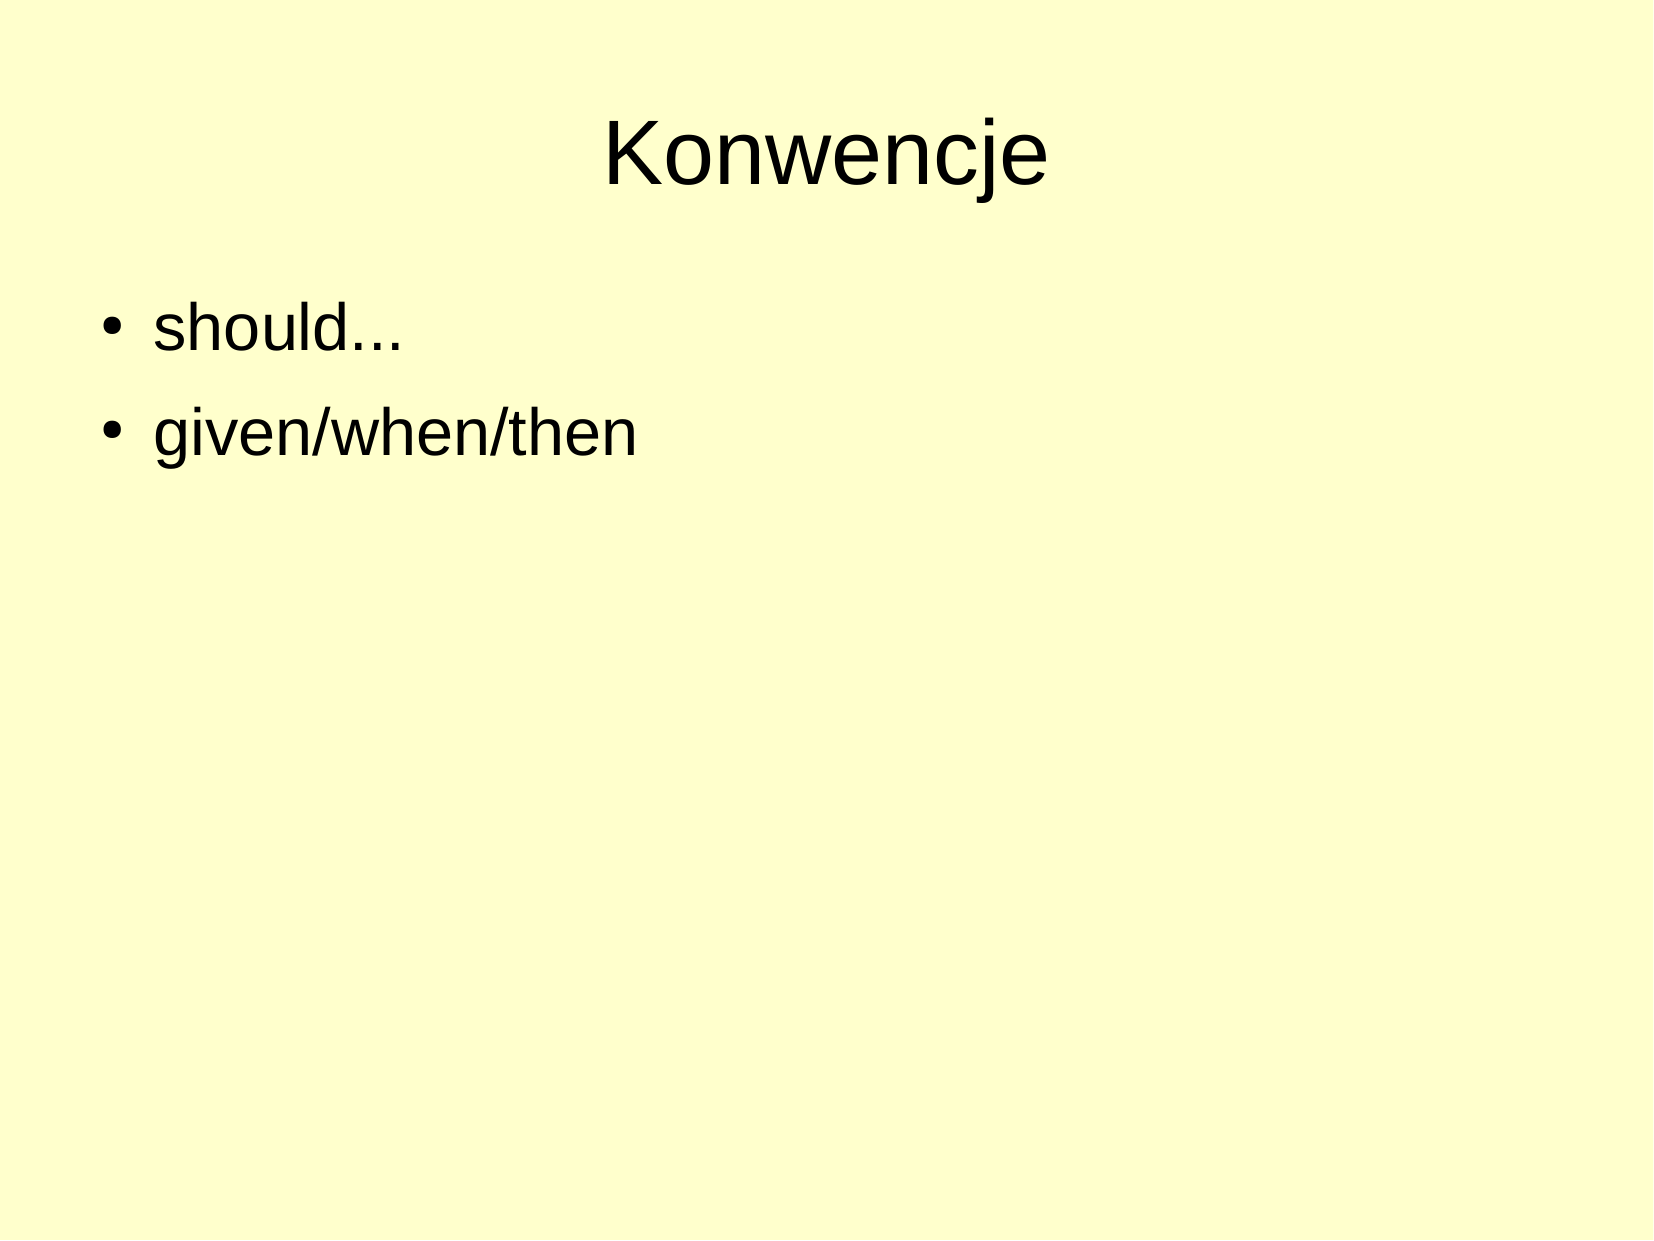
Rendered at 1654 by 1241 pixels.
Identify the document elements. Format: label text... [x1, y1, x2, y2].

list should... given/when/then [82, 290, 1571, 1109]
title Konwencje [82, 49, 1571, 257]
